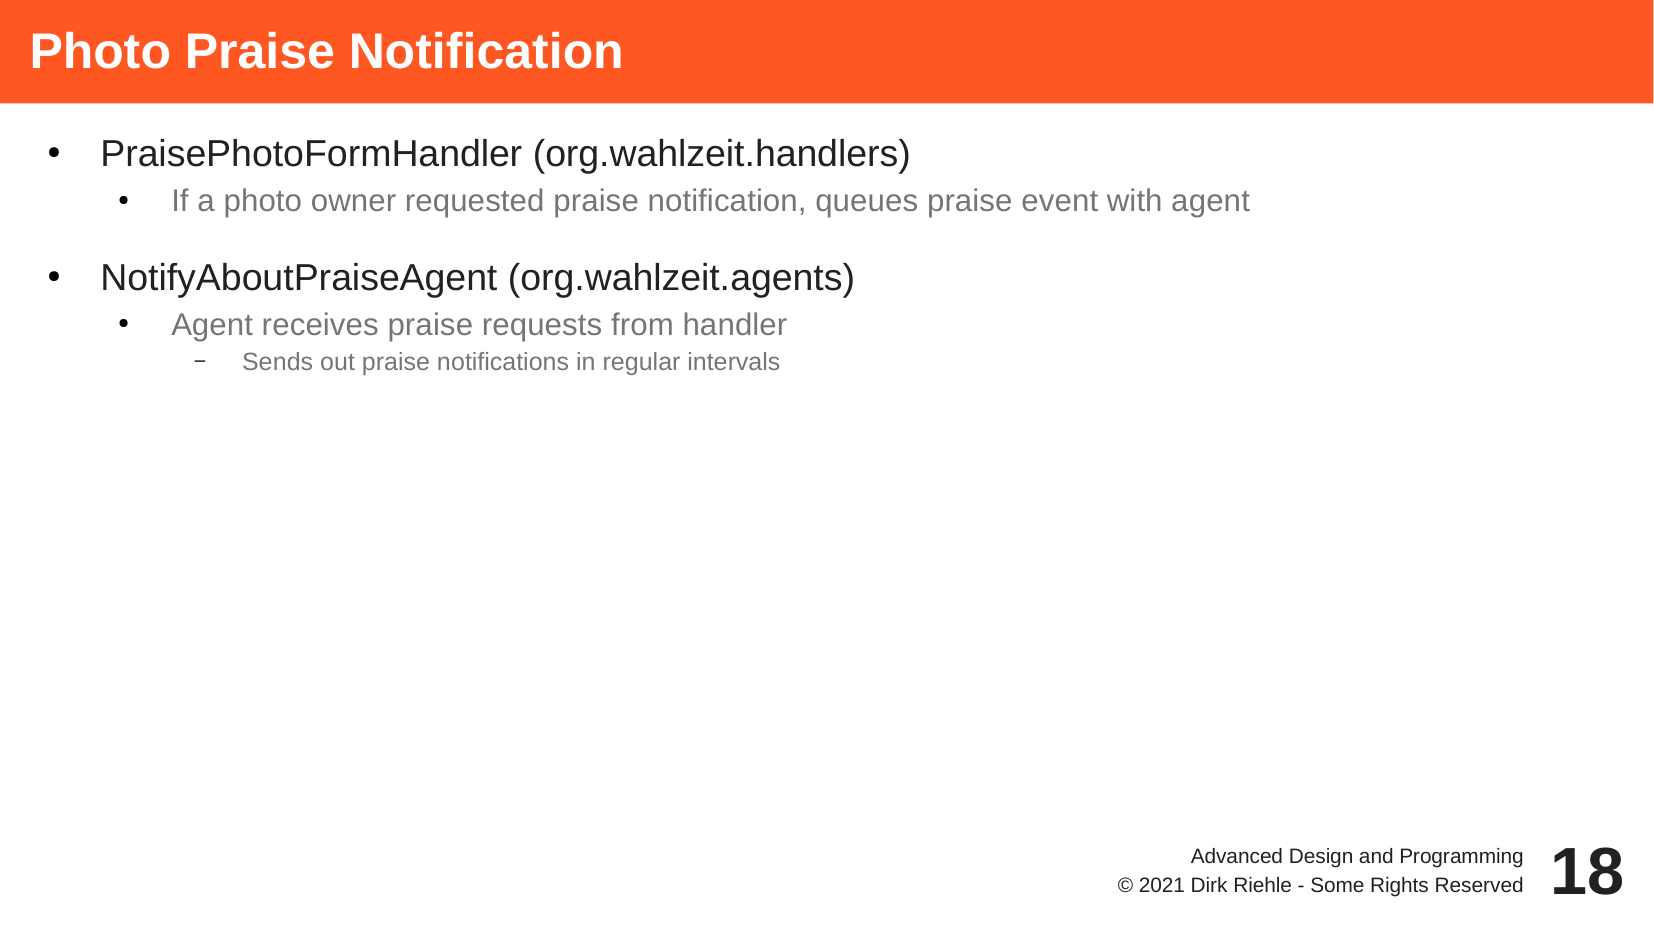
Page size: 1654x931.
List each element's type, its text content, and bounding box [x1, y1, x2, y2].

title Photo Praise Notification [0, 0, 1654, 104]
list PraisePhotoFormHandler (org.wahlzeit.handlers) If a photo owner requested praise notification, queues praise event with agent NotifyAboutPraiseAgent (org.wahlzeit.agents) Agent receives praise requests from handler Sends out praise notifications in regular intervals [29, 132, 1625, 813]
